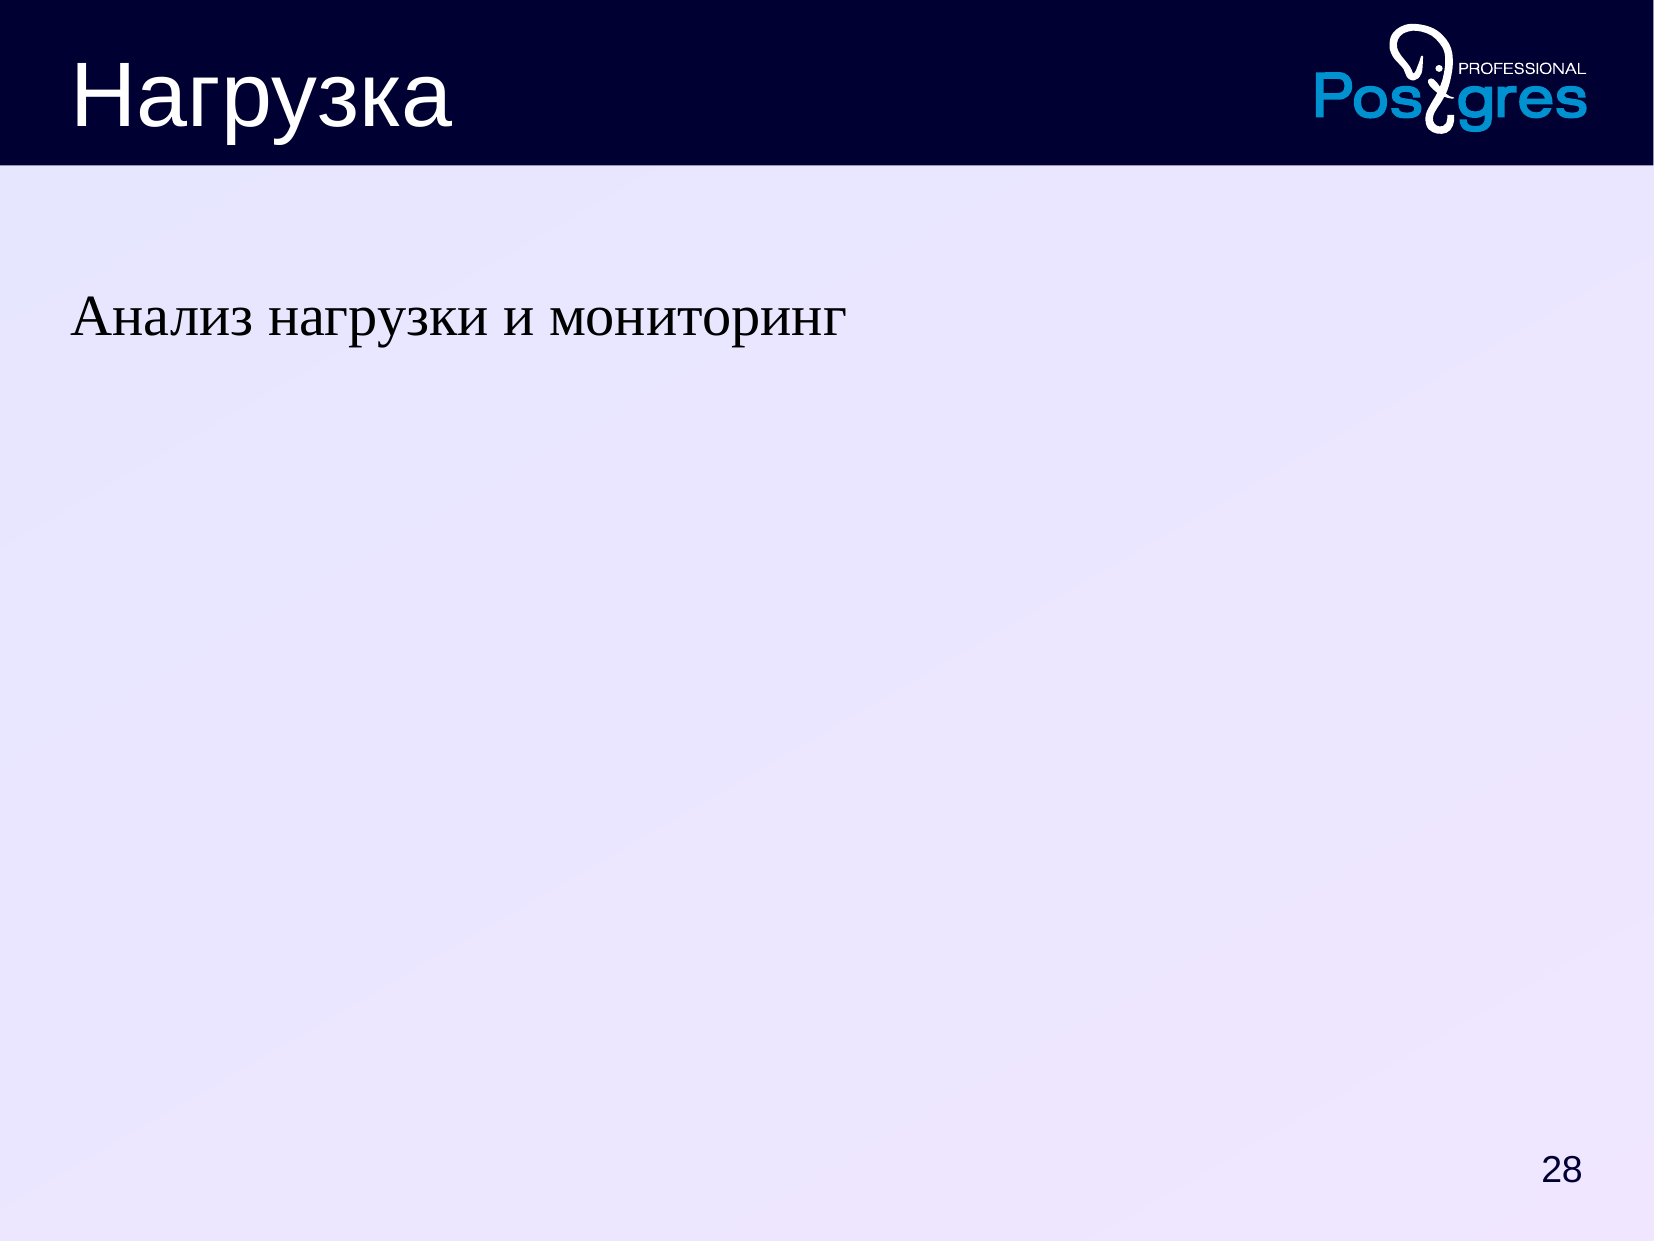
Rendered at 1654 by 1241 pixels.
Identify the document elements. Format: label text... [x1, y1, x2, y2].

list Анализ нагрузки и мониторинг [70, 283, 1559, 1125]
title Нагрузка [70, 43, 1241, 147]
